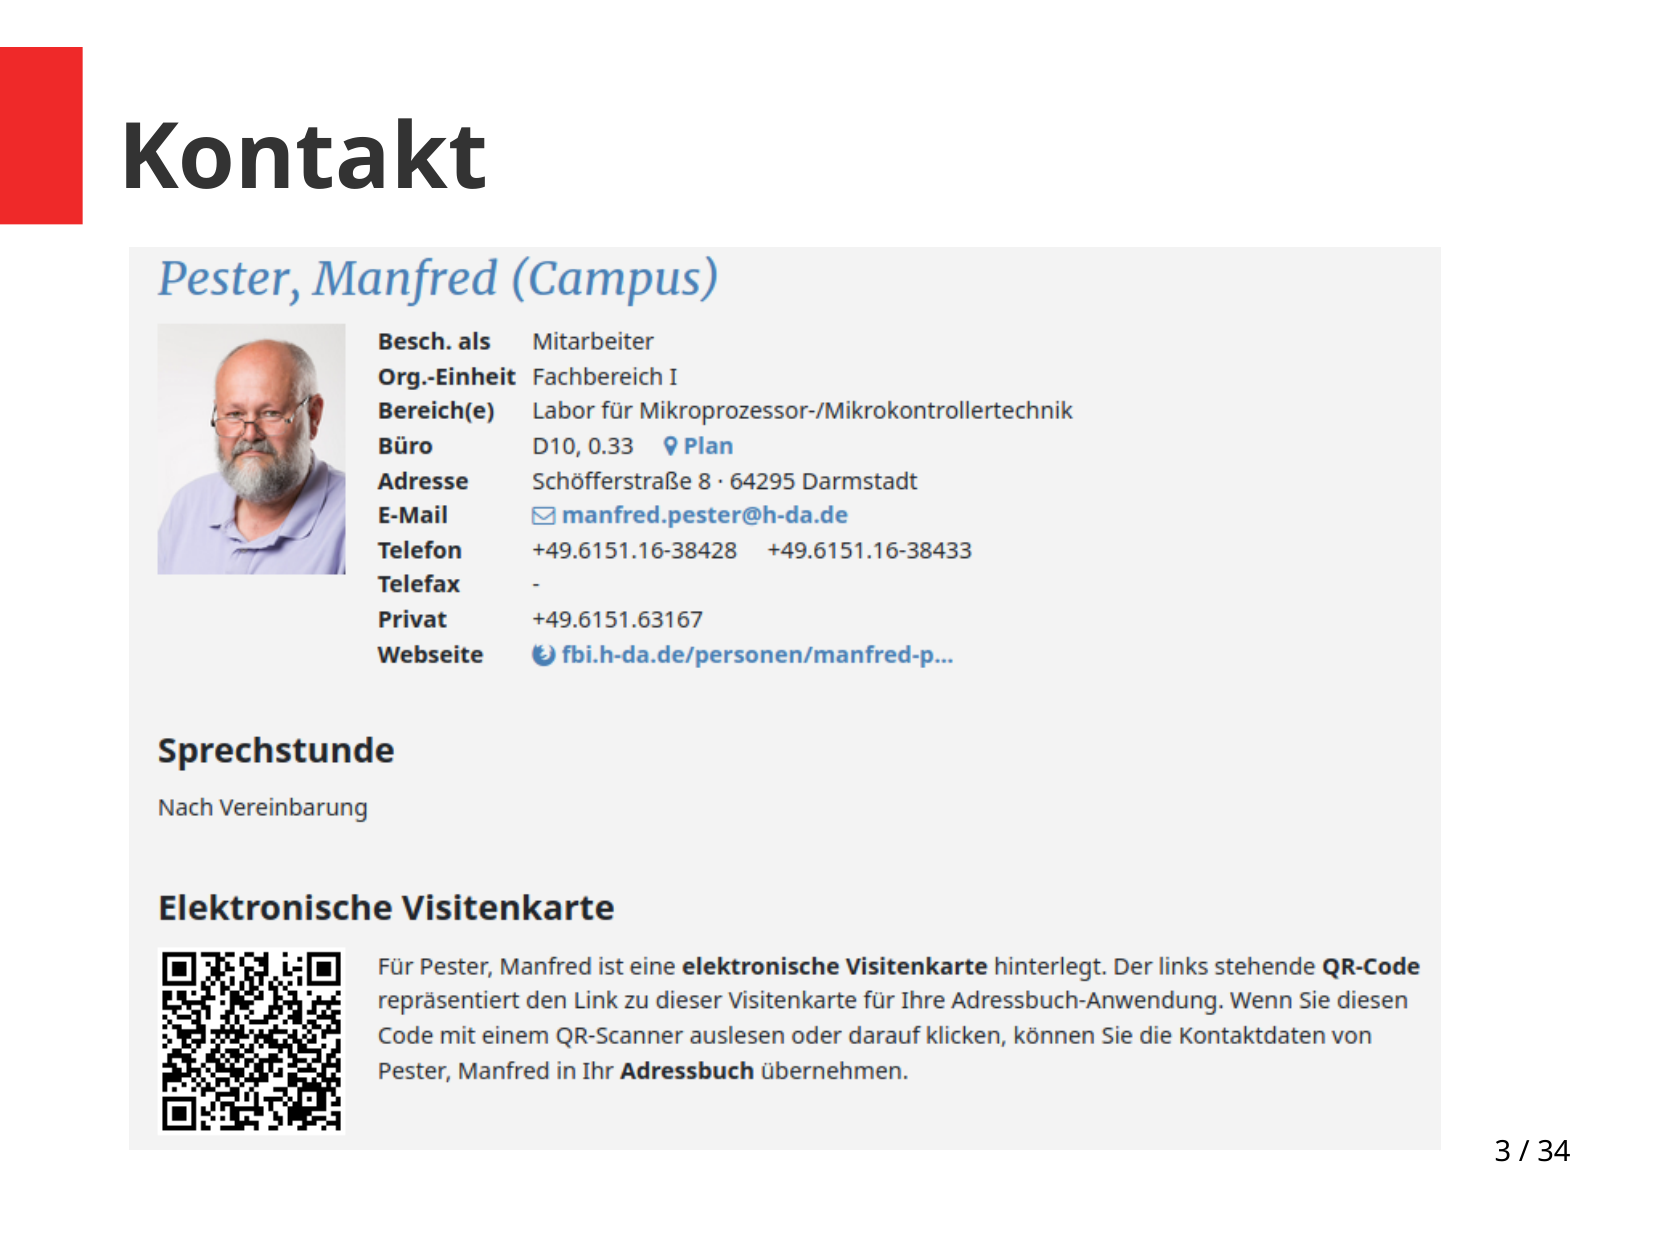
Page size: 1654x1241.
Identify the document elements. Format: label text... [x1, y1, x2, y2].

picture [129, 247, 1441, 1150]
title Kontakt [118, 49, 1571, 257]
